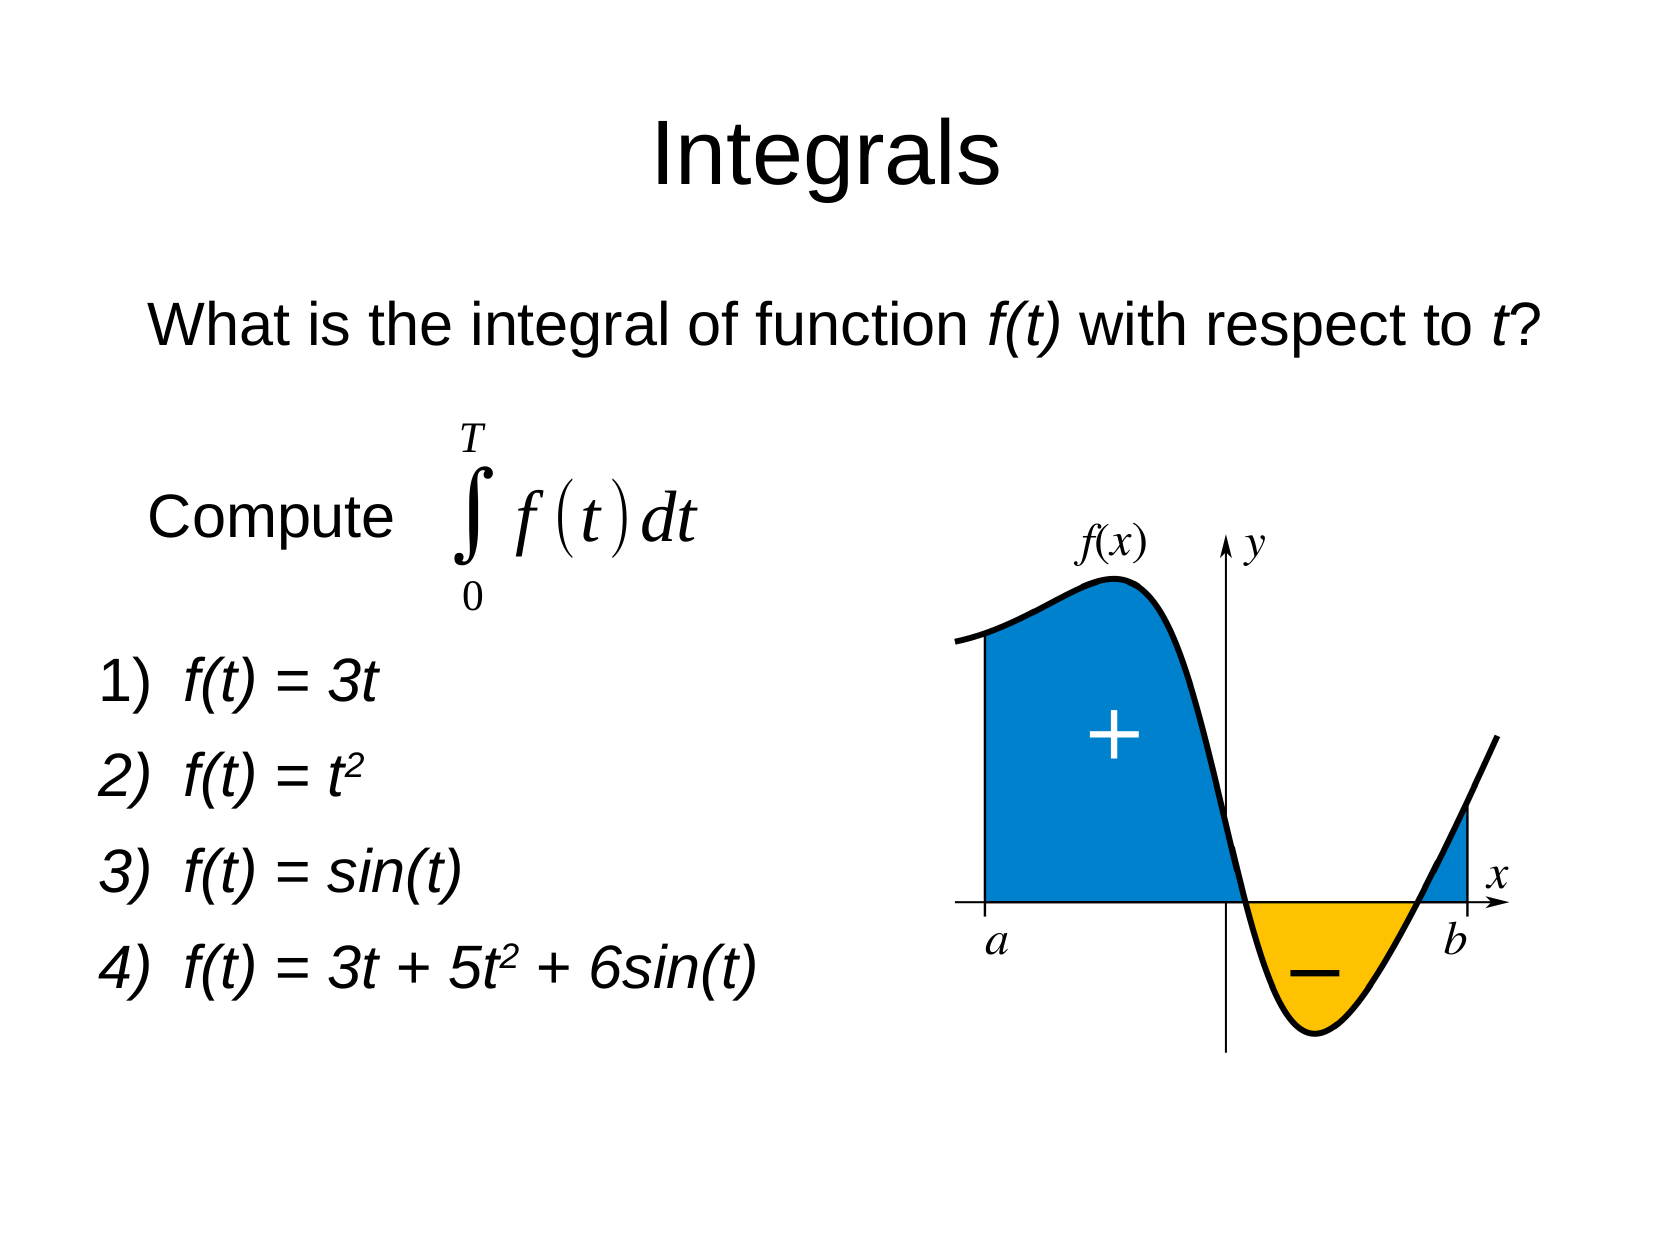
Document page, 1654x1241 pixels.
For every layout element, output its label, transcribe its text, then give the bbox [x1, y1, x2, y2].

picture [933, 484, 1536, 1087]
title Integrals [82, 49, 1571, 257]
list What is the integral of function f(t) with respect to t? Compute f(t) = 3t f(t) = t2 f(t) = sin(t) f(t) = 3t + 5t2 + 6sin(t) [82, 290, 1571, 1010]
chart [437, 413, 709, 620]
